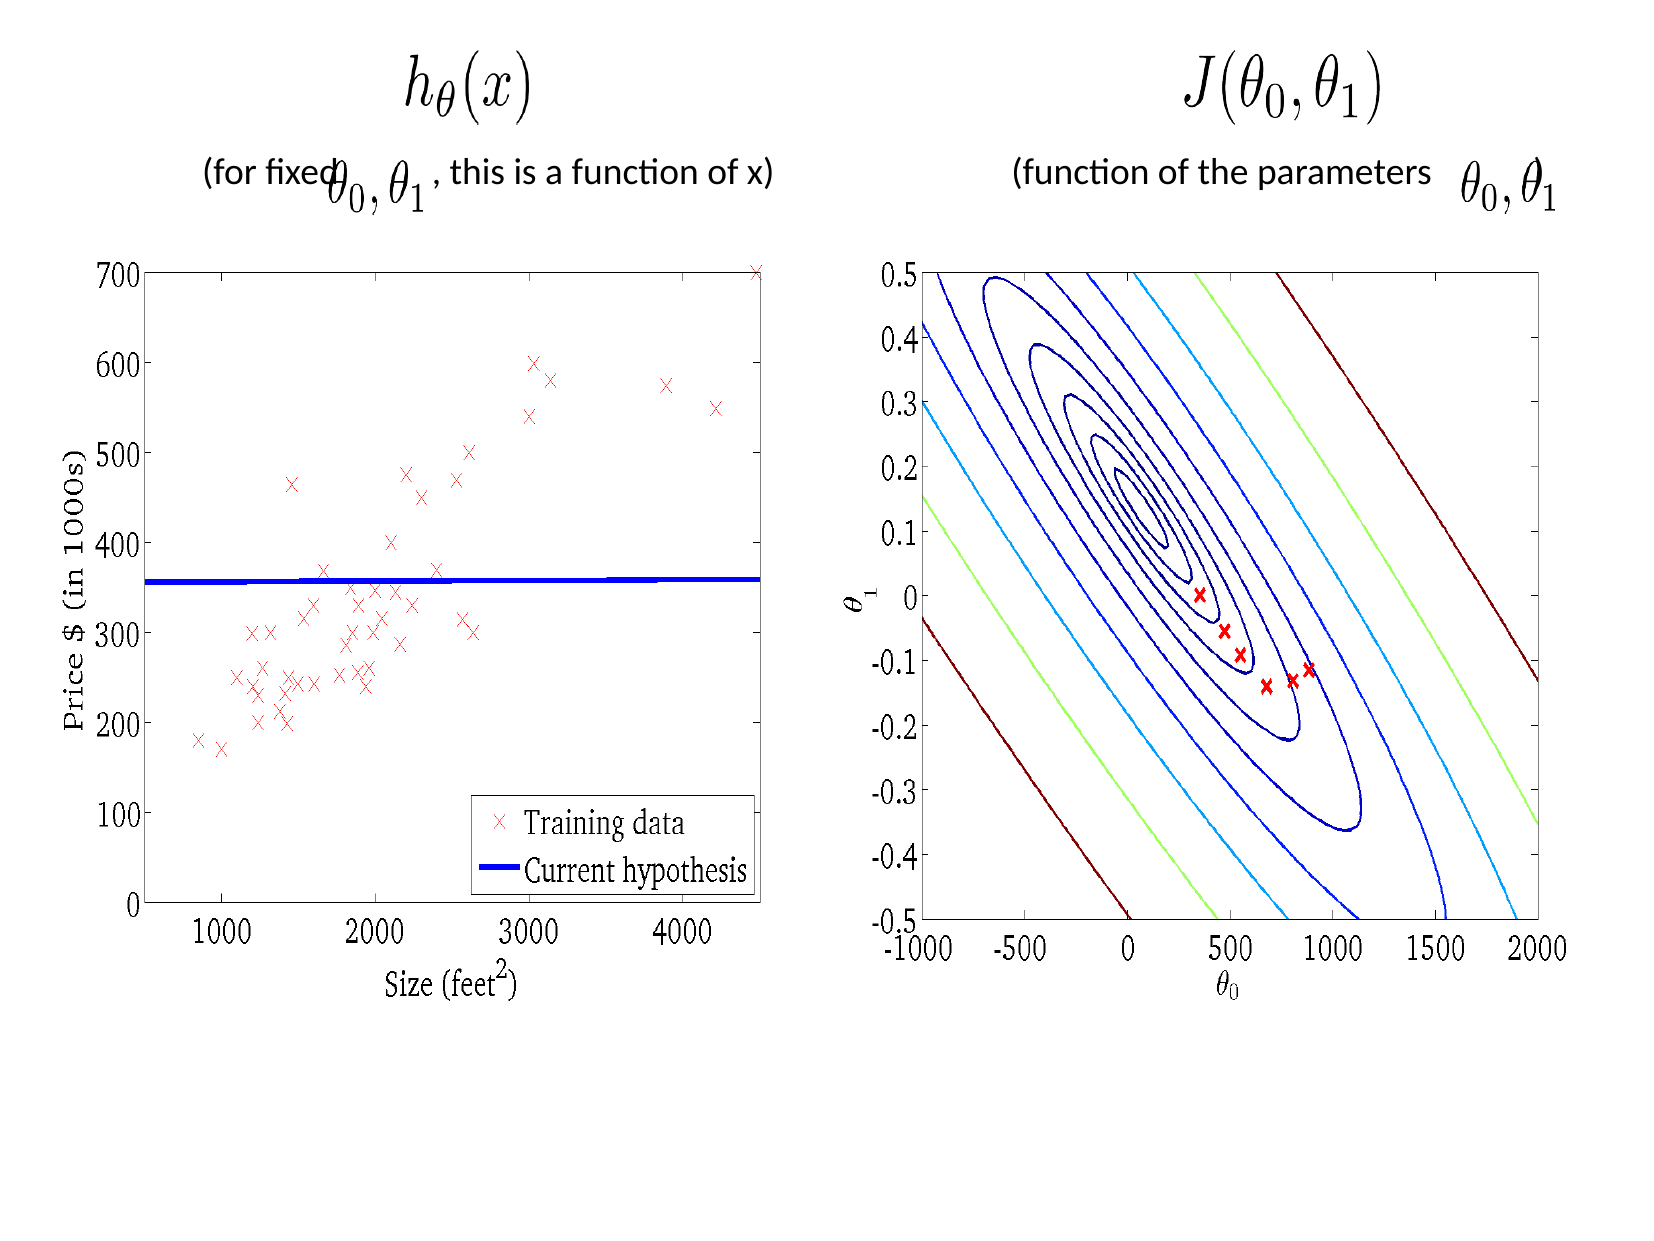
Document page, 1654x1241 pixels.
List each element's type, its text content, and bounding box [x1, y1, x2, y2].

text_box (for fixed , this is a function of x) [187, 139, 791, 200]
text_box (function of the parameters ) [996, 139, 1561, 200]
picture [1184, 50, 1380, 125]
picture [405, 50, 529, 125]
picture [41, 160, 1613, 1006]
